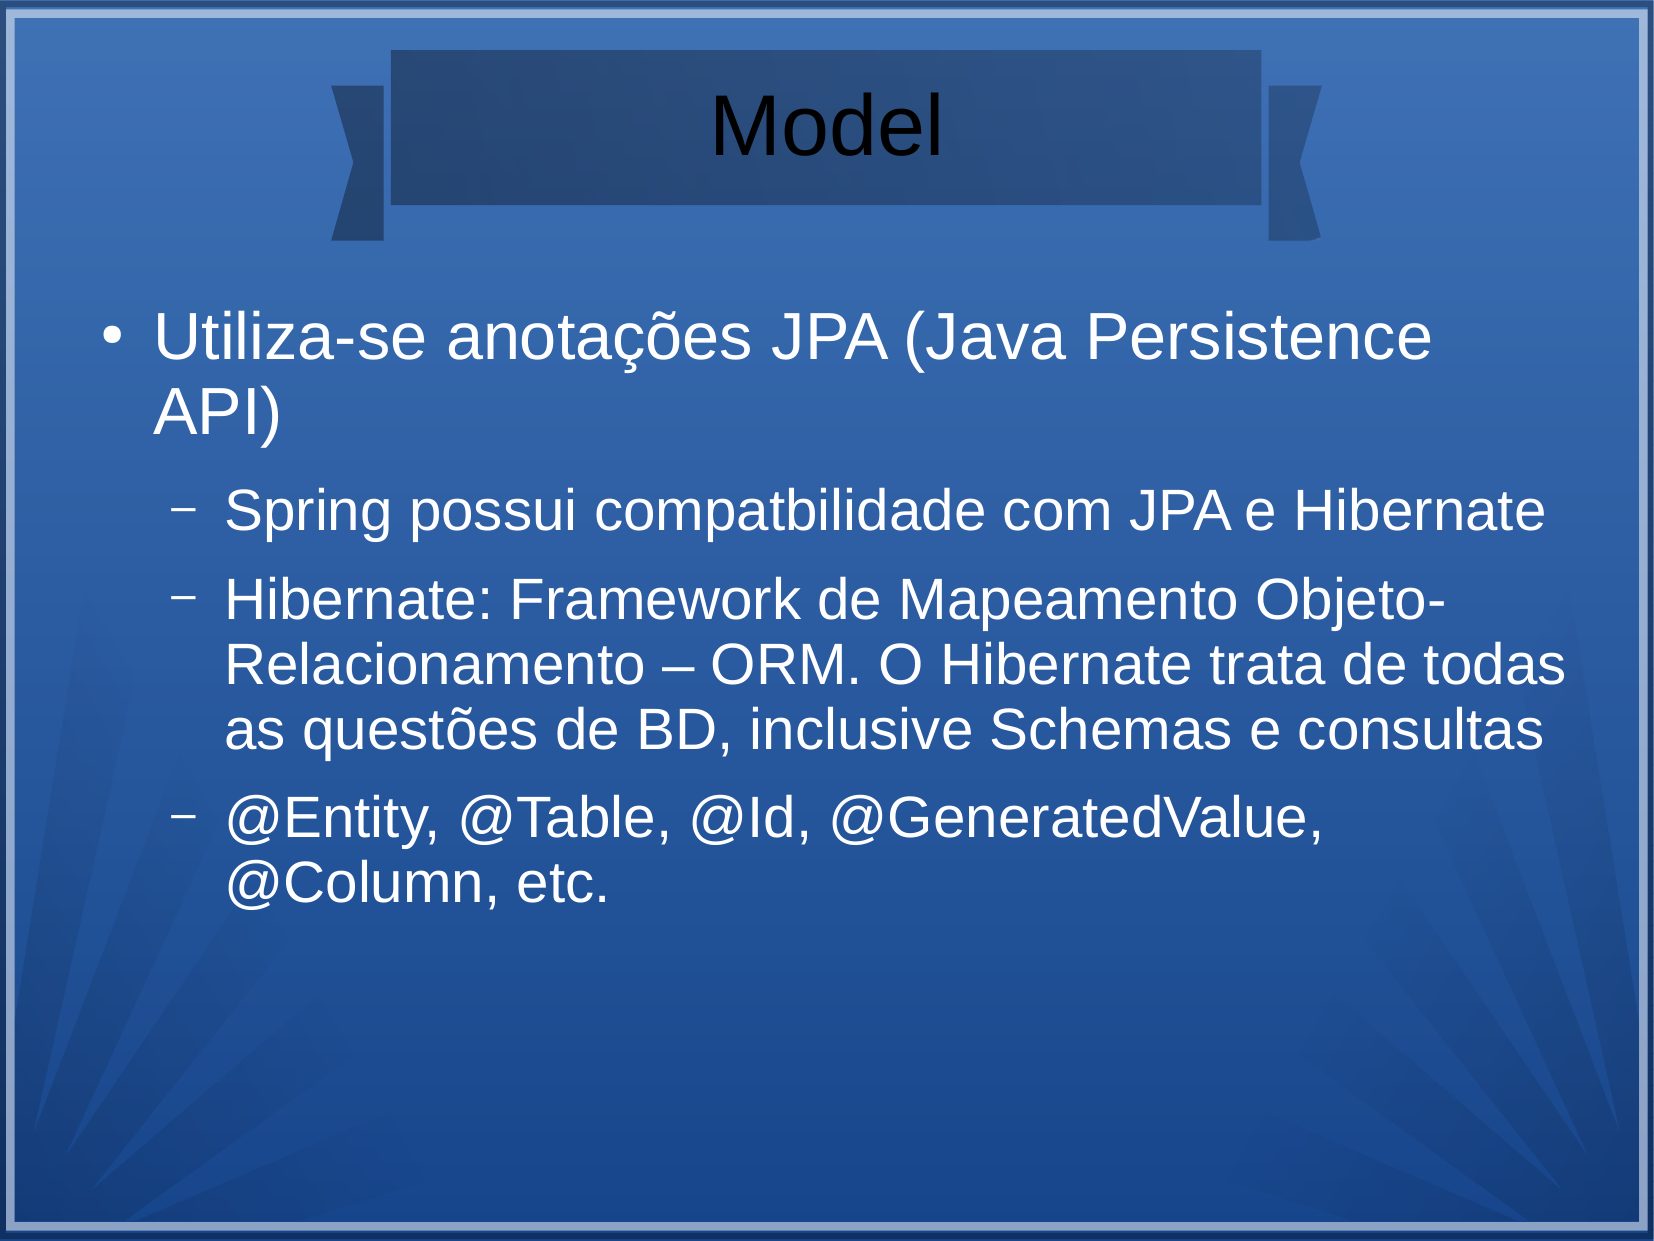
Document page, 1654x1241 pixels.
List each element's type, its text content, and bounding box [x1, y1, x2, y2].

list Utiliza-se anotações JPA (Java Persistence API) Spring possui compatbilidade com JPA e Hibernate Hibernate: Framework de Mapeamento Objeto-Relacionamento – ORM. O Hibernate trata de todas as questões de BD, inclusive Schemas e consultas @Entity, @Table, @Id, @GeneratedValue, @Column, etc. [82, 299, 1571, 1241]
title Model [389, 47, 1264, 205]
